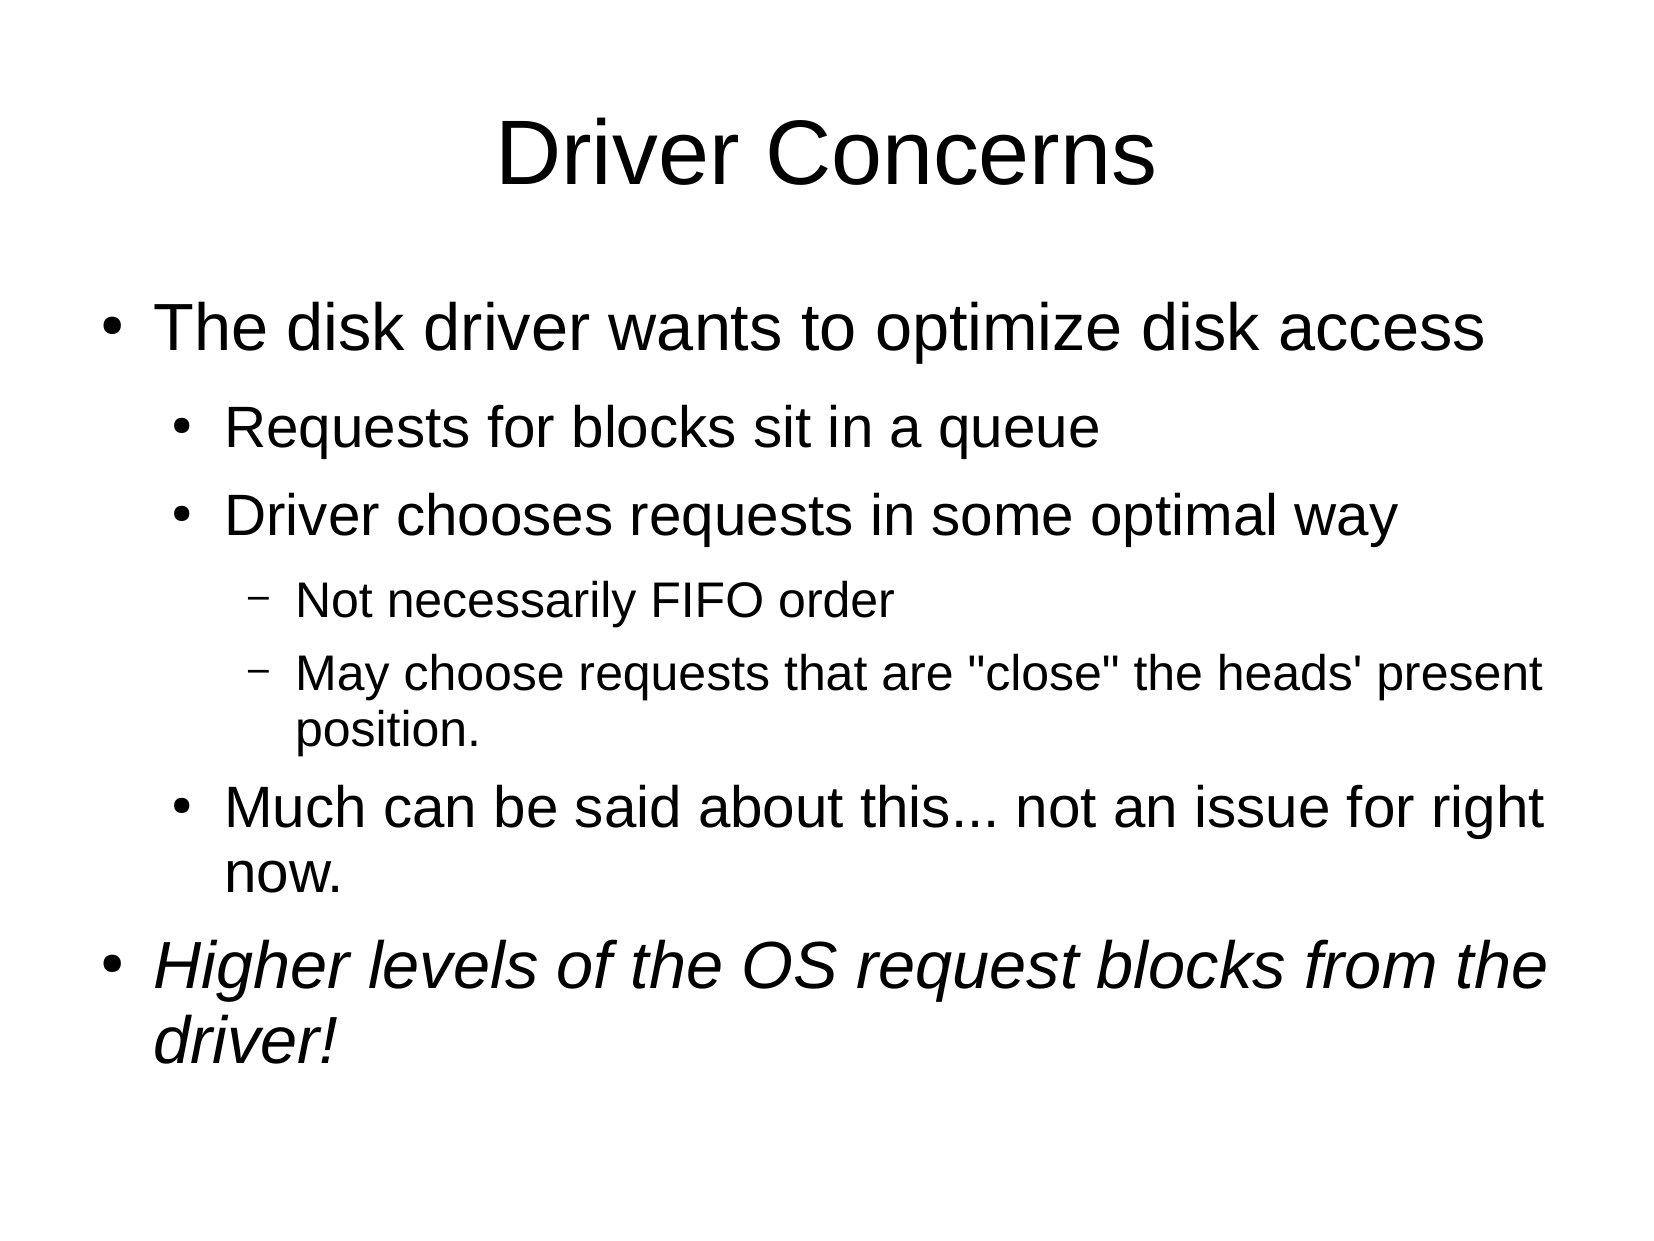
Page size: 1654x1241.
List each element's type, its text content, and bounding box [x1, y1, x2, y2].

list The disk driver wants to optimize disk access Requests for blocks sit in a queue Driver chooses requests in some optimal way Not necessarily FIFO order May choose requests that are "close" the heads' present position. Much can be said about this... not an issue for right now. Higher levels of the OS request blocks from the driver! [82, 290, 1571, 1094]
title Driver Concerns [82, 56, 1571, 250]
